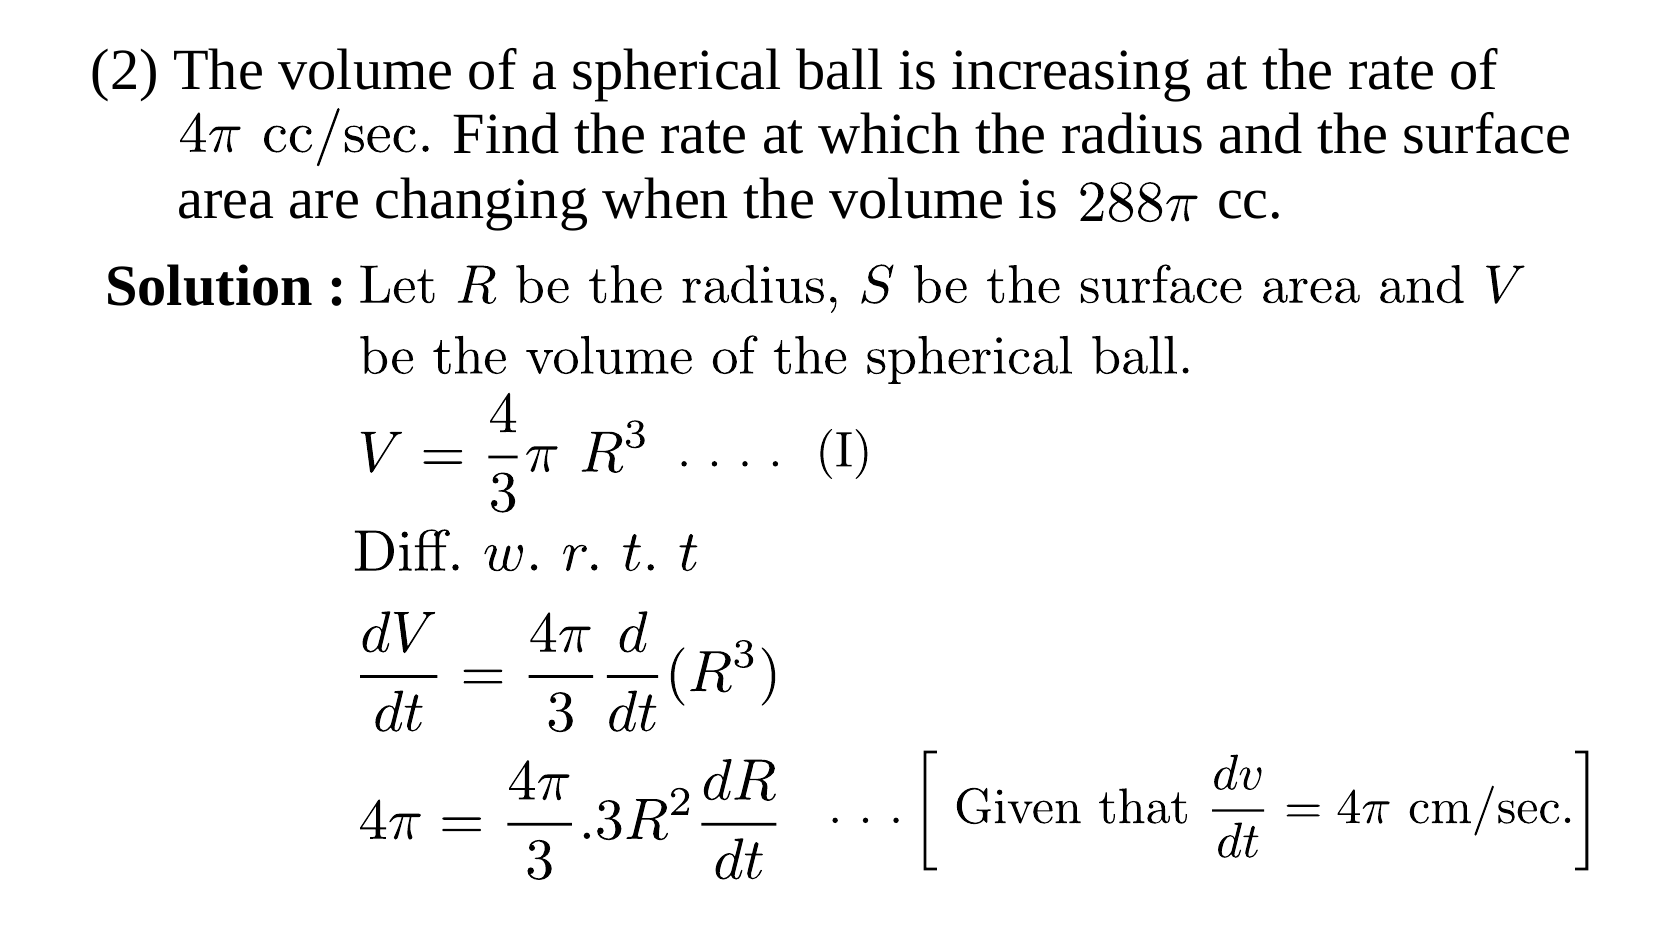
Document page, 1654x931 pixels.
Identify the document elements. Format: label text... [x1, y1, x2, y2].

text_box [1080, 182, 1198, 223]
text_box [180, 108, 429, 167]
text_box [679, 429, 868, 479]
text_box [830, 750, 1589, 871]
text_box [360, 611, 776, 733]
text_box [354, 529, 698, 572]
text_box [360, 264, 1525, 313]
text_box [360, 392, 645, 513]
text_box [360, 759, 777, 880]
text_box [360, 335, 1189, 384]
title (2) The volume of a spherical ball is increasing at the rate of Find the rate at which the radius and the surface area are changing when the volume is cc. Solution : [47, 37, 1619, 898]
